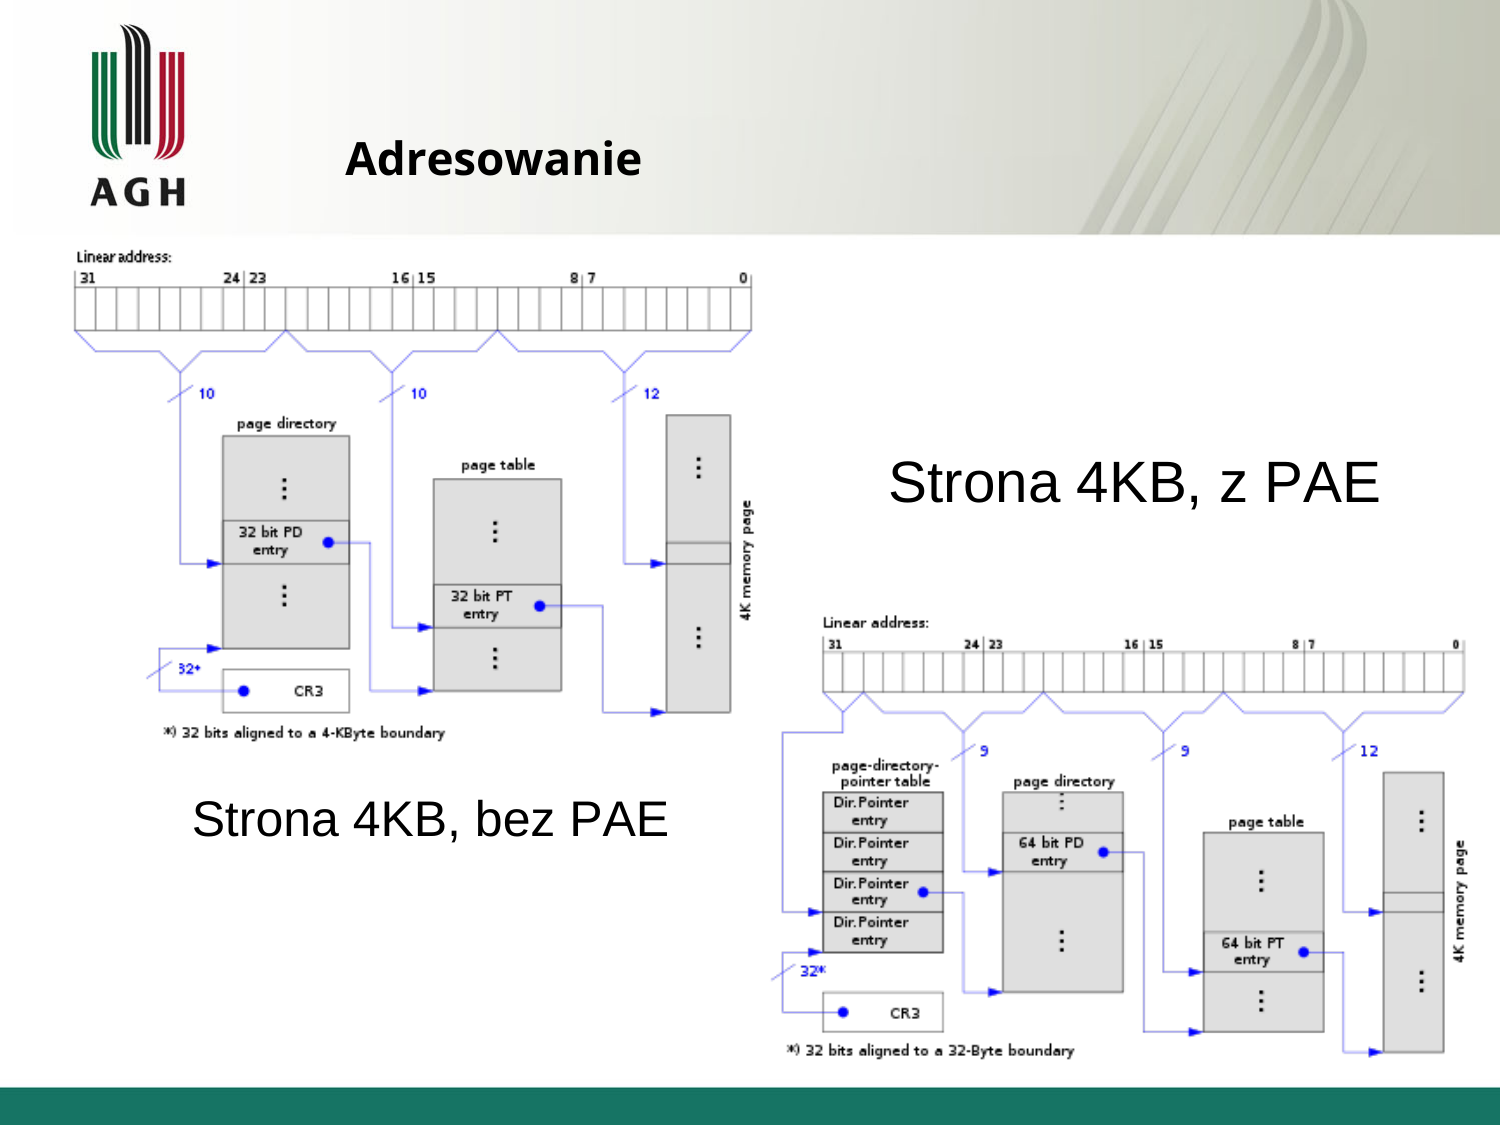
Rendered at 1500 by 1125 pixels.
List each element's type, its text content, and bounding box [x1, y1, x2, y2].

picture [0, 0, 1500, 1125]
title Adresowanie [330, 94, 1312, 221]
text_box Strona 4KB, bez PAE [177, 779, 721, 855]
text_box Strona 4KB, z PAE [874, 437, 1418, 522]
